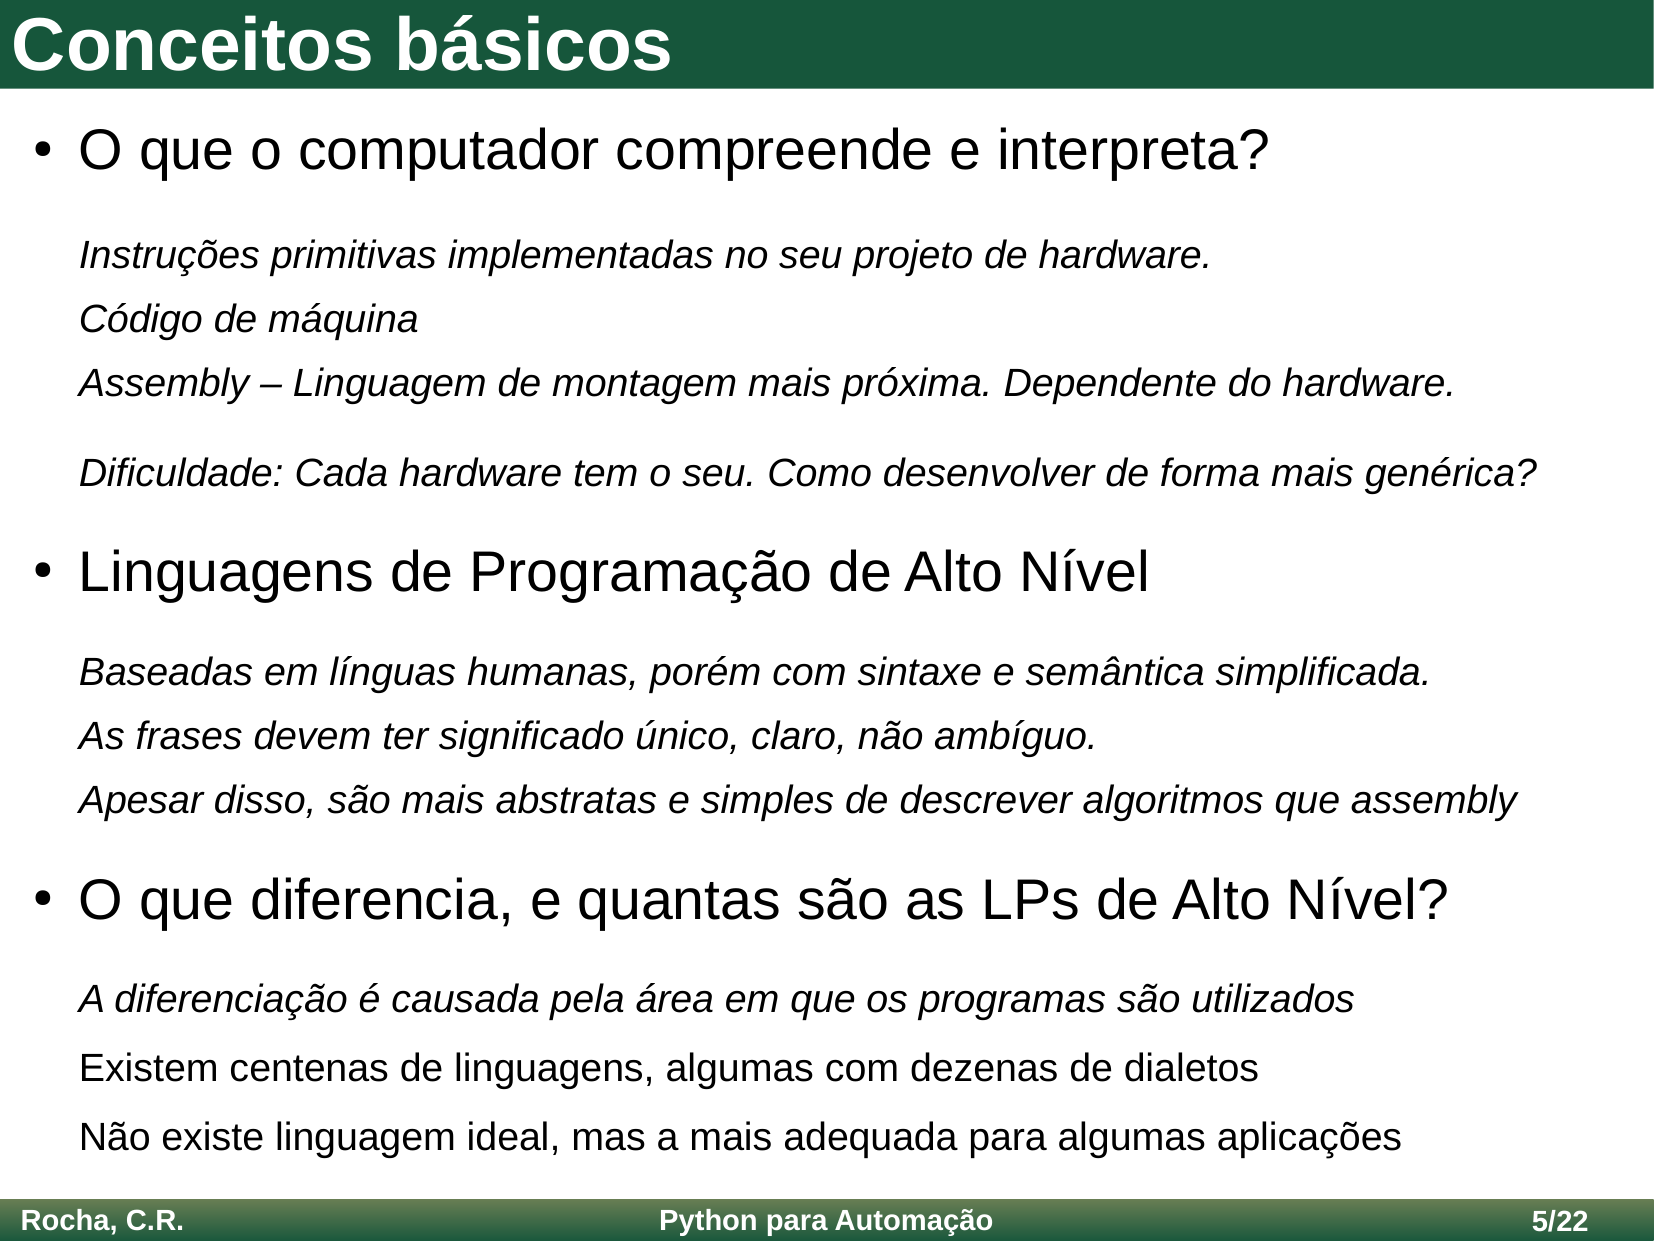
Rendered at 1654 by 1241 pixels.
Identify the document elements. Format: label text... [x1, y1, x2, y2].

list O que o computador compreende e interpreta? Instruções primitivas implementadas no seu projeto de hardware. Código de máquina Assembly – Linguagem de montagem mais próxima. Dependente do hardware. Dificuldade: Cada hardware tem o seu. Como desenvolver de forma mais genérica? Linguagens de Programação de Alto Nível Baseadas em línguas humanas, porém com sintaxe e semântica simplificada. As frases devem ter significado único, claro, não ambíguo. Apesar disso, são mais abstratas e simples de descrever algoritmos que assembly O que diferencia, e quantas são as LPs de Alto Nível? A diferenciação é causada pela área em que os programas são utilizados Existem centenas de linguagens, algumas com dezenas de dialetos Não existe linguagem ideal, mas a mais adequada para algumas aplicações [17, 118, 1625, 1182]
title Conceitos básicos [11, 0, 1625, 89]
